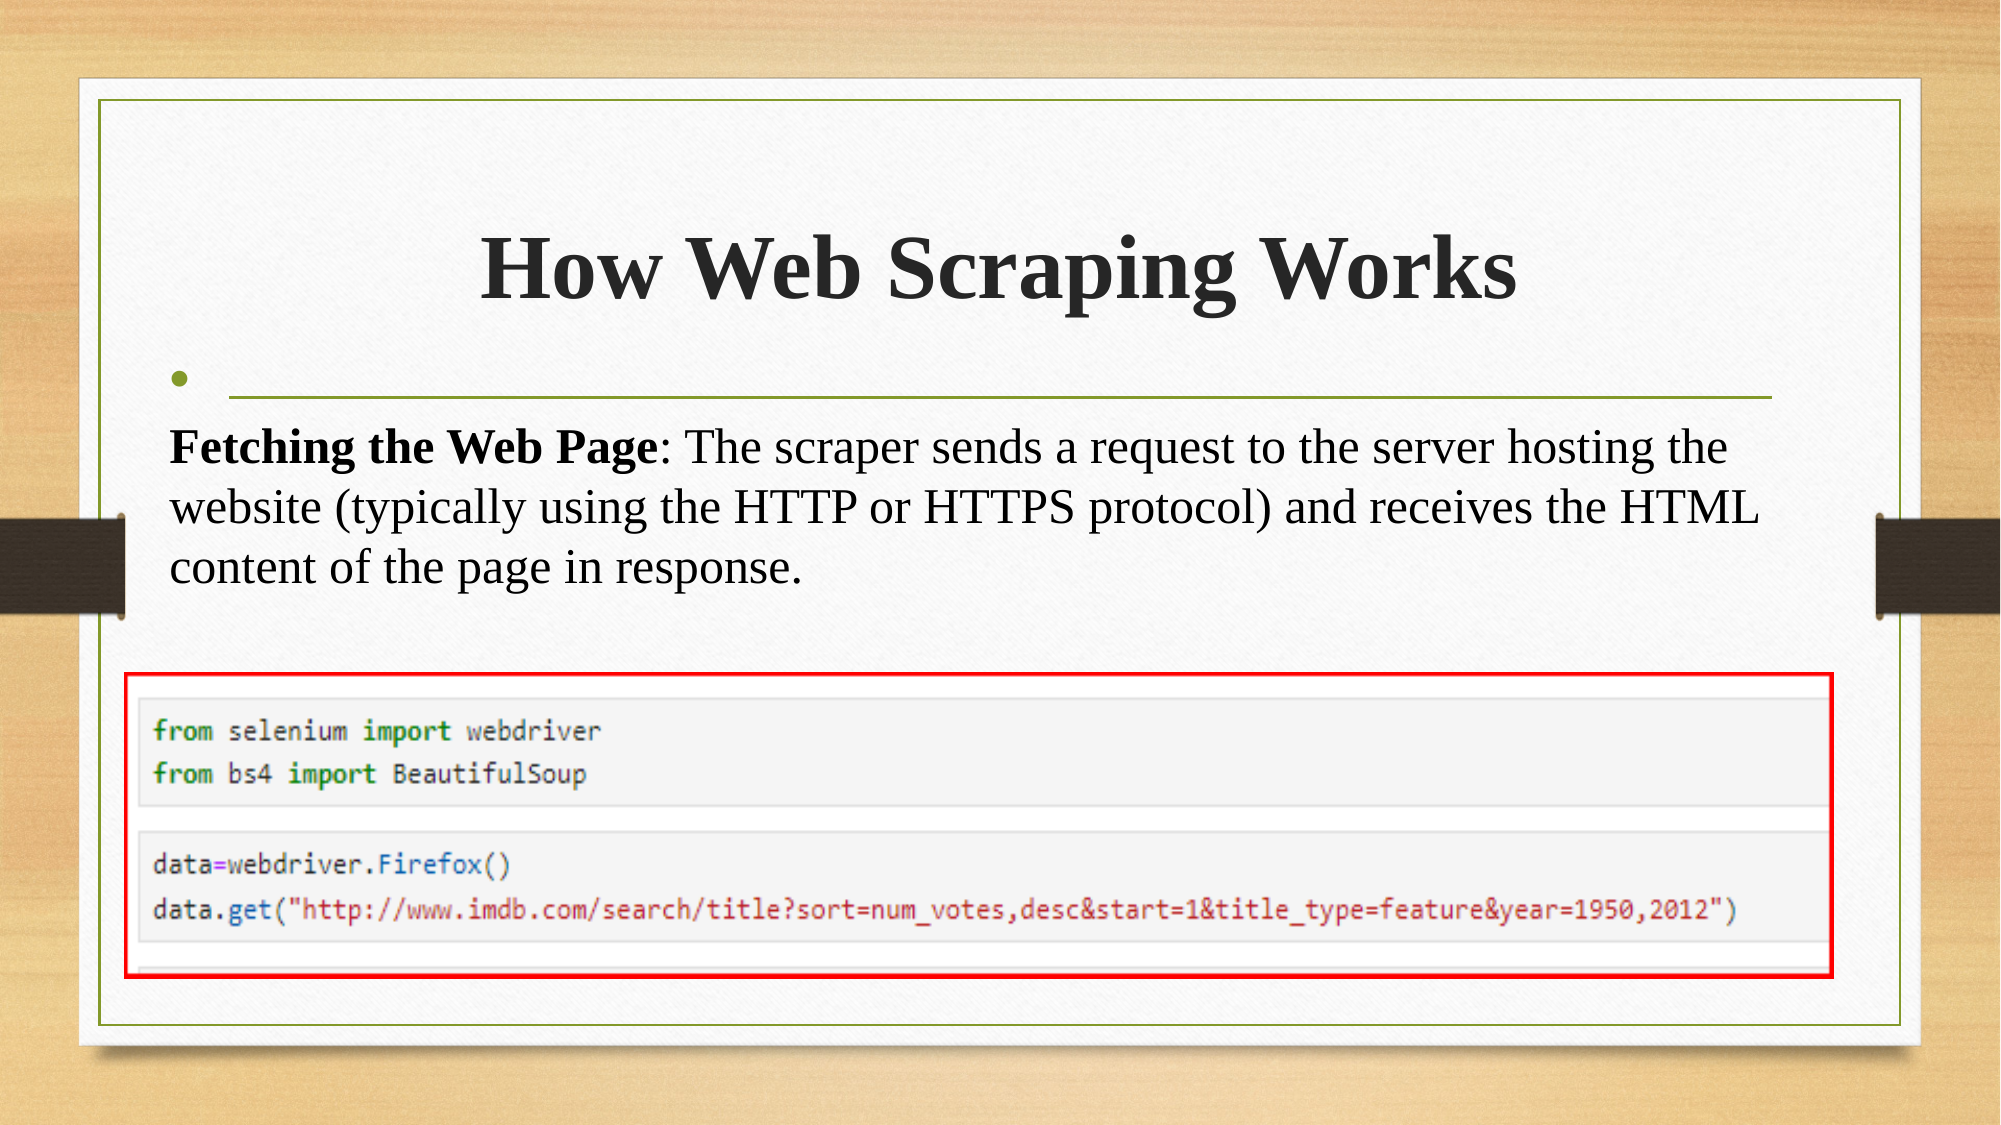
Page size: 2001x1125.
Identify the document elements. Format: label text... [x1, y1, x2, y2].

picture [124, 672, 1834, 979]
list Fetching the Web Page: The scraper sends a request to the server hosting the website (typically using the HTTP or HTTPS protocol) and receives the HTML content of the page in response. [154, 334, 1788, 672]
title How Web Scraping Works [212, 154, 1788, 334]
